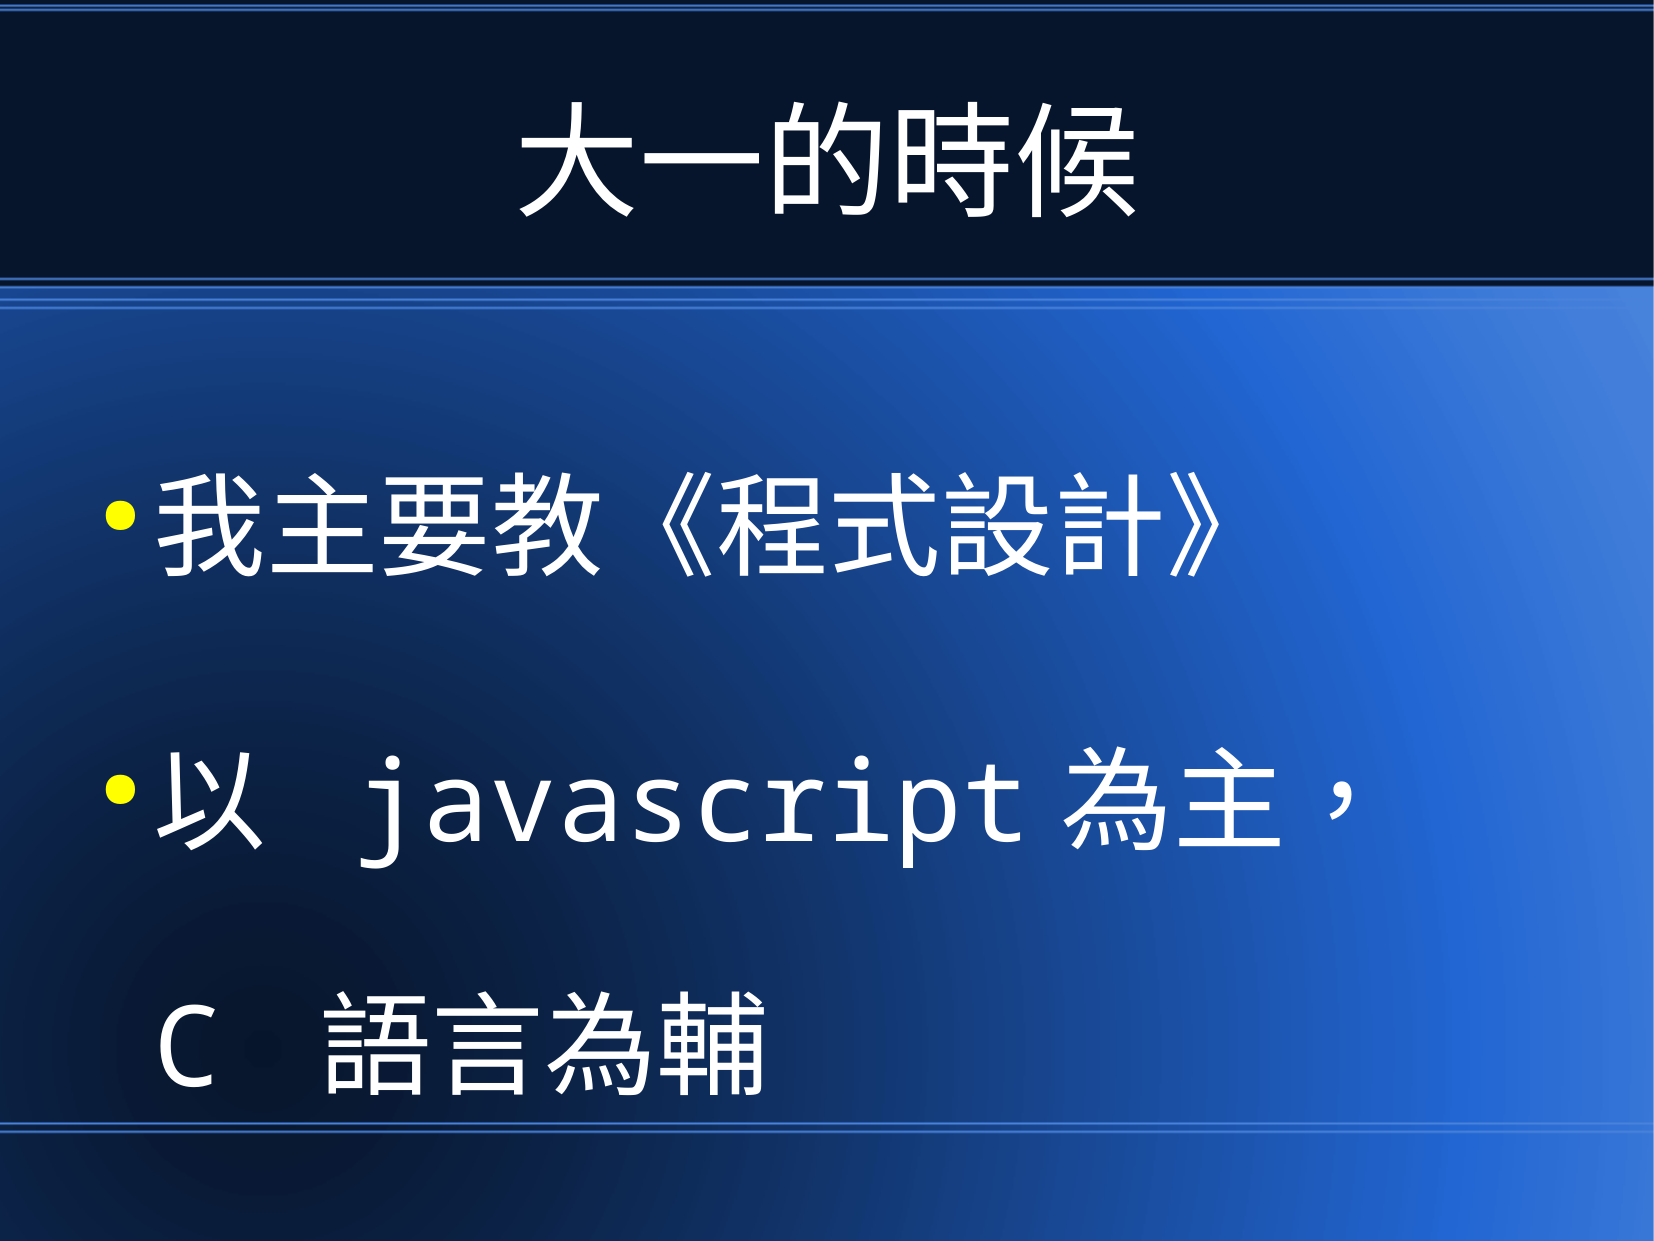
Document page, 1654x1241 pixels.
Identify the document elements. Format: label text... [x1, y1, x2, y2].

list 我主要教《程式設計》 以 javascript為主， C 語言為輔 [82, 355, 1571, 1241]
title 大一的時候 [82, 49, 1571, 257]
picture [0, 0, 1654, 1241]
